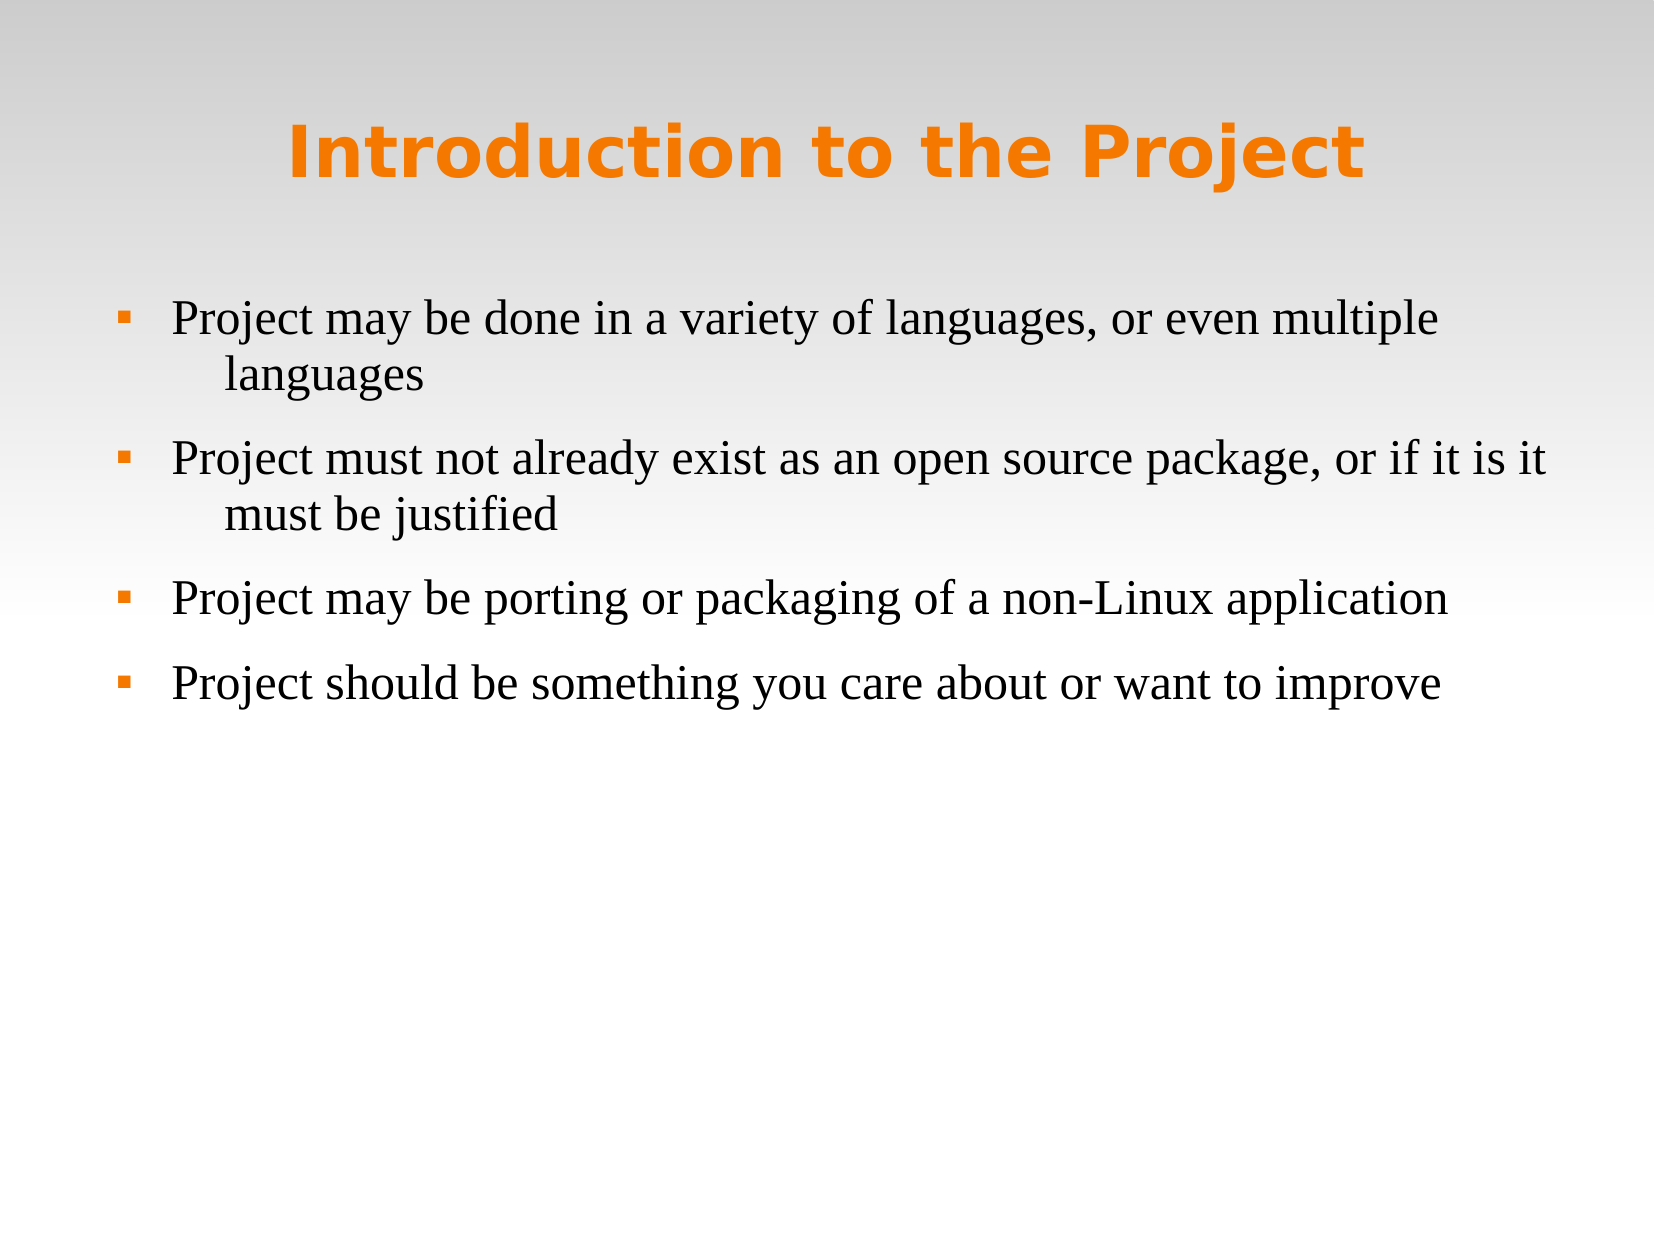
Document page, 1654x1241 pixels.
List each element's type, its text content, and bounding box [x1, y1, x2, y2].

list Project may be done in a variety of languages, or even multiple languages Project must not already exist as an open source package, or if it is it must be justified Project may be porting or packaging of a non-Linux application Project should be something you care about or want to improve [82, 290, 1571, 1109]
title Introduction to the Project [82, 49, 1571, 257]
